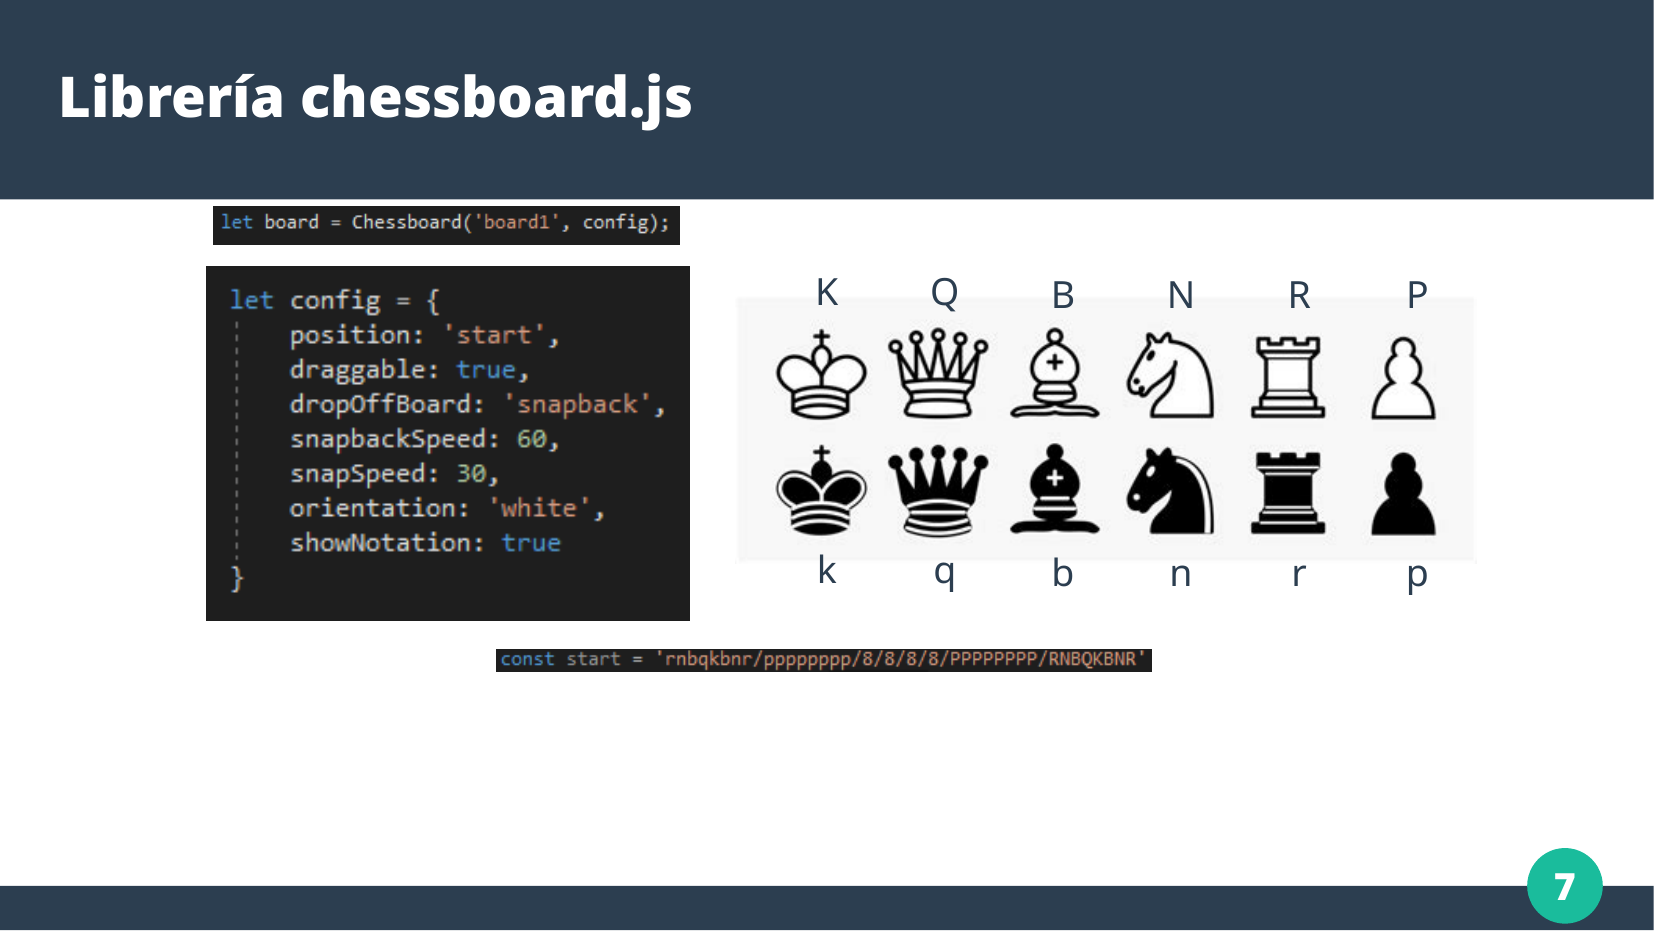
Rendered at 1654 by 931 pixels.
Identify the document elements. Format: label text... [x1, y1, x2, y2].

text_box b [1033, 540, 1093, 603]
title Librería chessboard.js [59, 37, 1595, 155]
text_box R [1269, 262, 1329, 325]
text_box K [797, 259, 857, 322]
text_box B [1033, 262, 1093, 325]
picture [213, 206, 680, 245]
text_box k [797, 537, 857, 600]
text_box N [1151, 262, 1211, 325]
text_box n [1151, 540, 1211, 603]
text_box P [1387, 262, 1447, 325]
text_box r [1269, 540, 1329, 603]
picture [206, 266, 690, 621]
text_box p [1387, 540, 1447, 603]
text_box q [915, 537, 975, 600]
picture [735, 295, 1477, 564]
text_box Q [915, 259, 975, 322]
picture [496, 649, 1152, 672]
